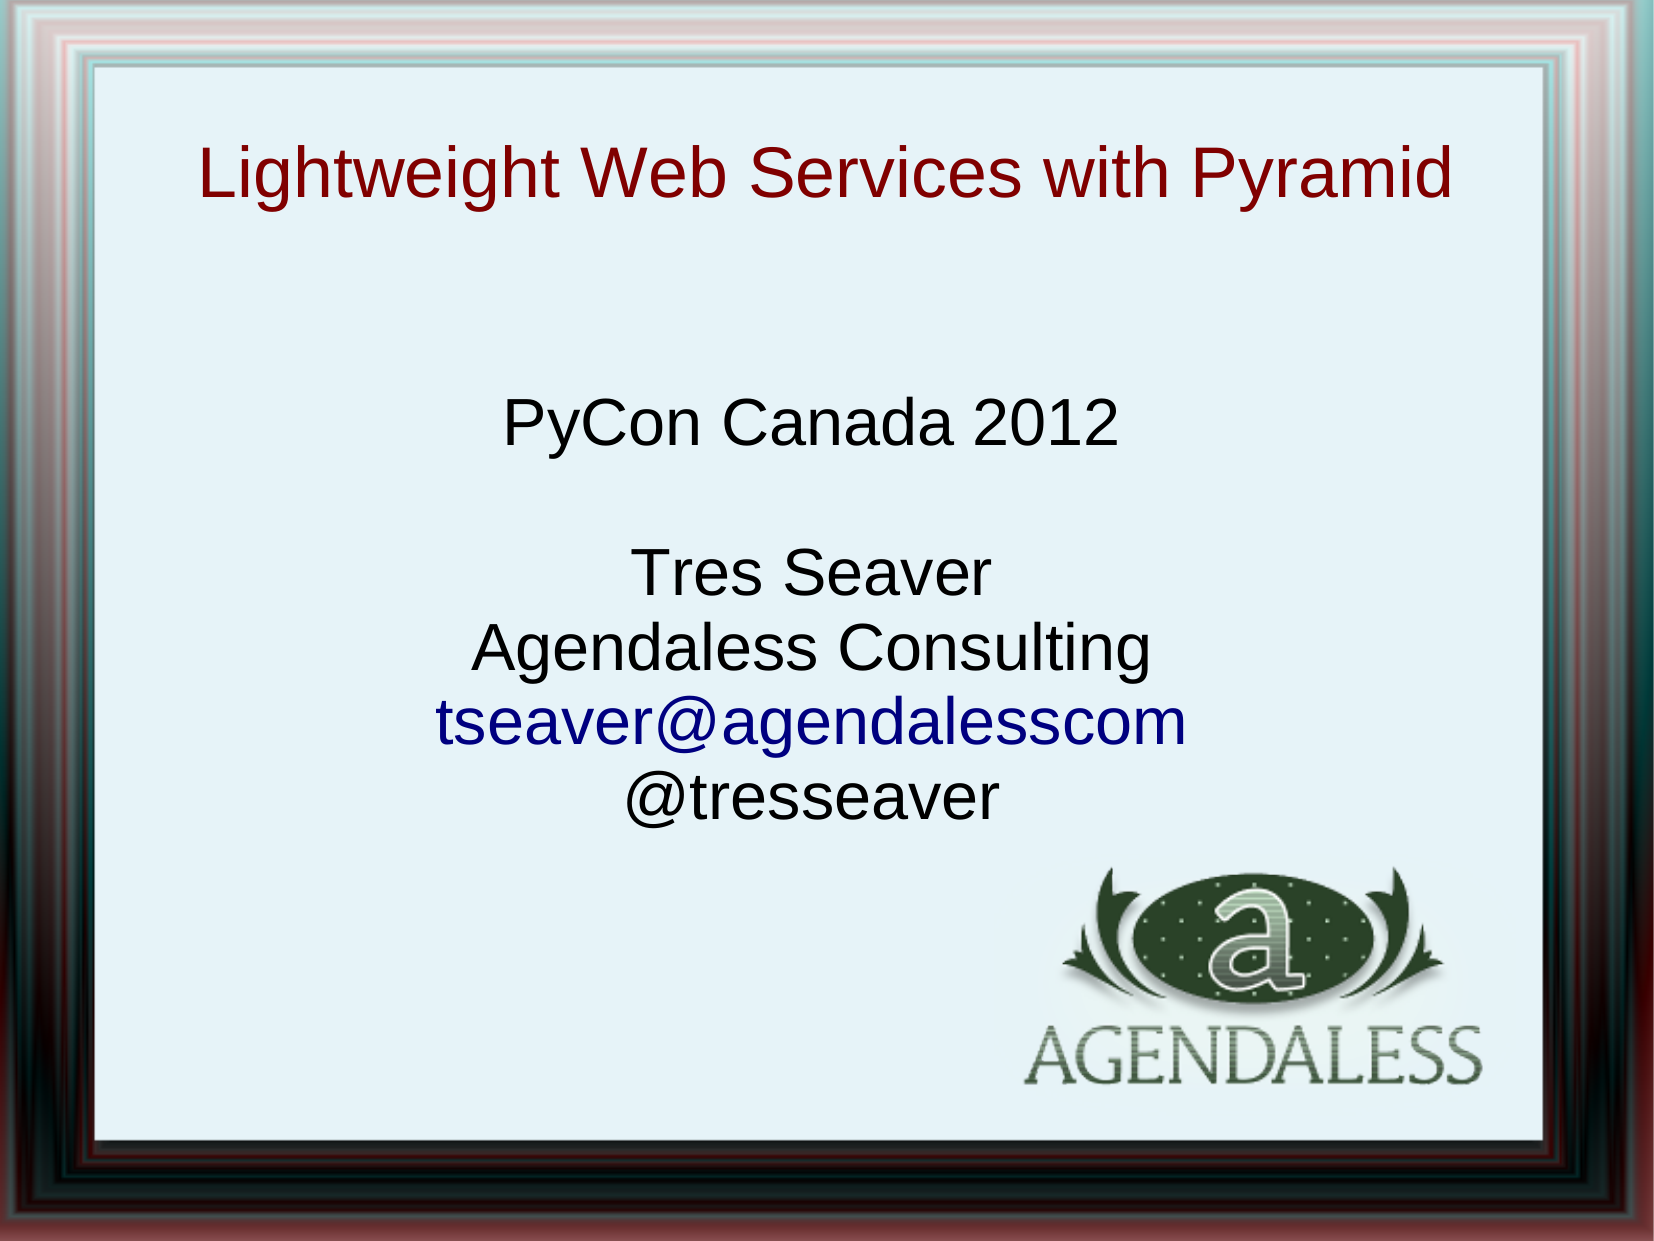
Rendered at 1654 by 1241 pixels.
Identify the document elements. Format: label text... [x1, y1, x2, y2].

subtitle PyCon Canada 2012 Tres Seaver Agendaless Consulting tseaver@agendalesscom @tresseaver [118, 324, 1506, 1045]
picture [0, 0, 1654, 1241]
title Lightweight Web Services with Pyramid [118, 88, 1536, 257]
